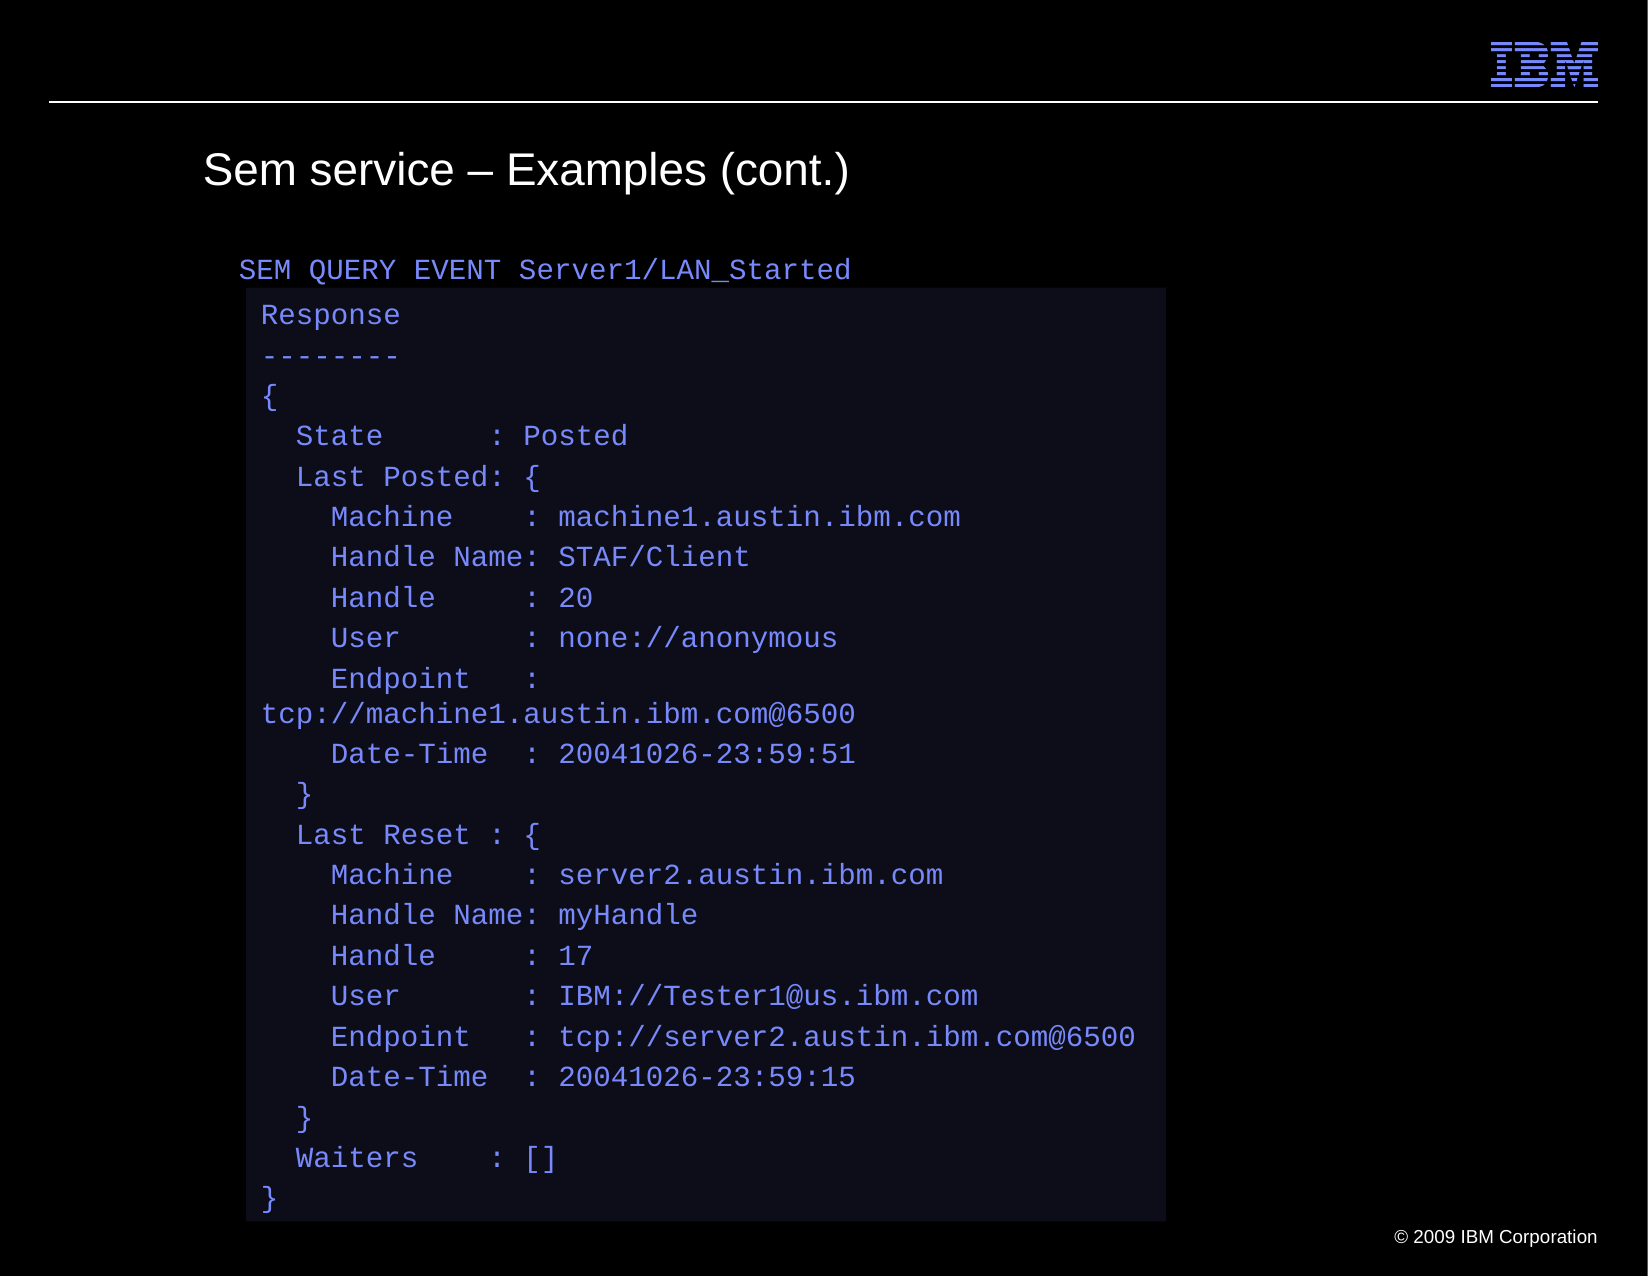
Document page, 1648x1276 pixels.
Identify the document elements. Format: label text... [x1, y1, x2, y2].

text_box SEM QUERY EVENT Server1/LAN_Started [239, 250, 1648, 286]
picture [1491, 42, 1598, 87]
text_box Response -------- { State : Posted Last Posted: { Machine : machine1.austin.ibm.com Handle Name: STAF/Client Handle : 20 User : none://anonymous Endpoint : tcp://machine1.austin.ibm.com@6500 Date-Time : 20041026-23:59:51 } Last Reset : { Machine : server2.austin.ibm.com Handle Name: myHandle Handle : 17 User : IBM://Tester1@us.ibm.com Endpoint : tcp://server2.austin.ibm.com@6500 Date-Time : 20041026-23:59:15 } Waiters : [] } [246, 287, 1167, 1222]
title Sem service – Examples (cont.) [186, 137, 1648, 231]
